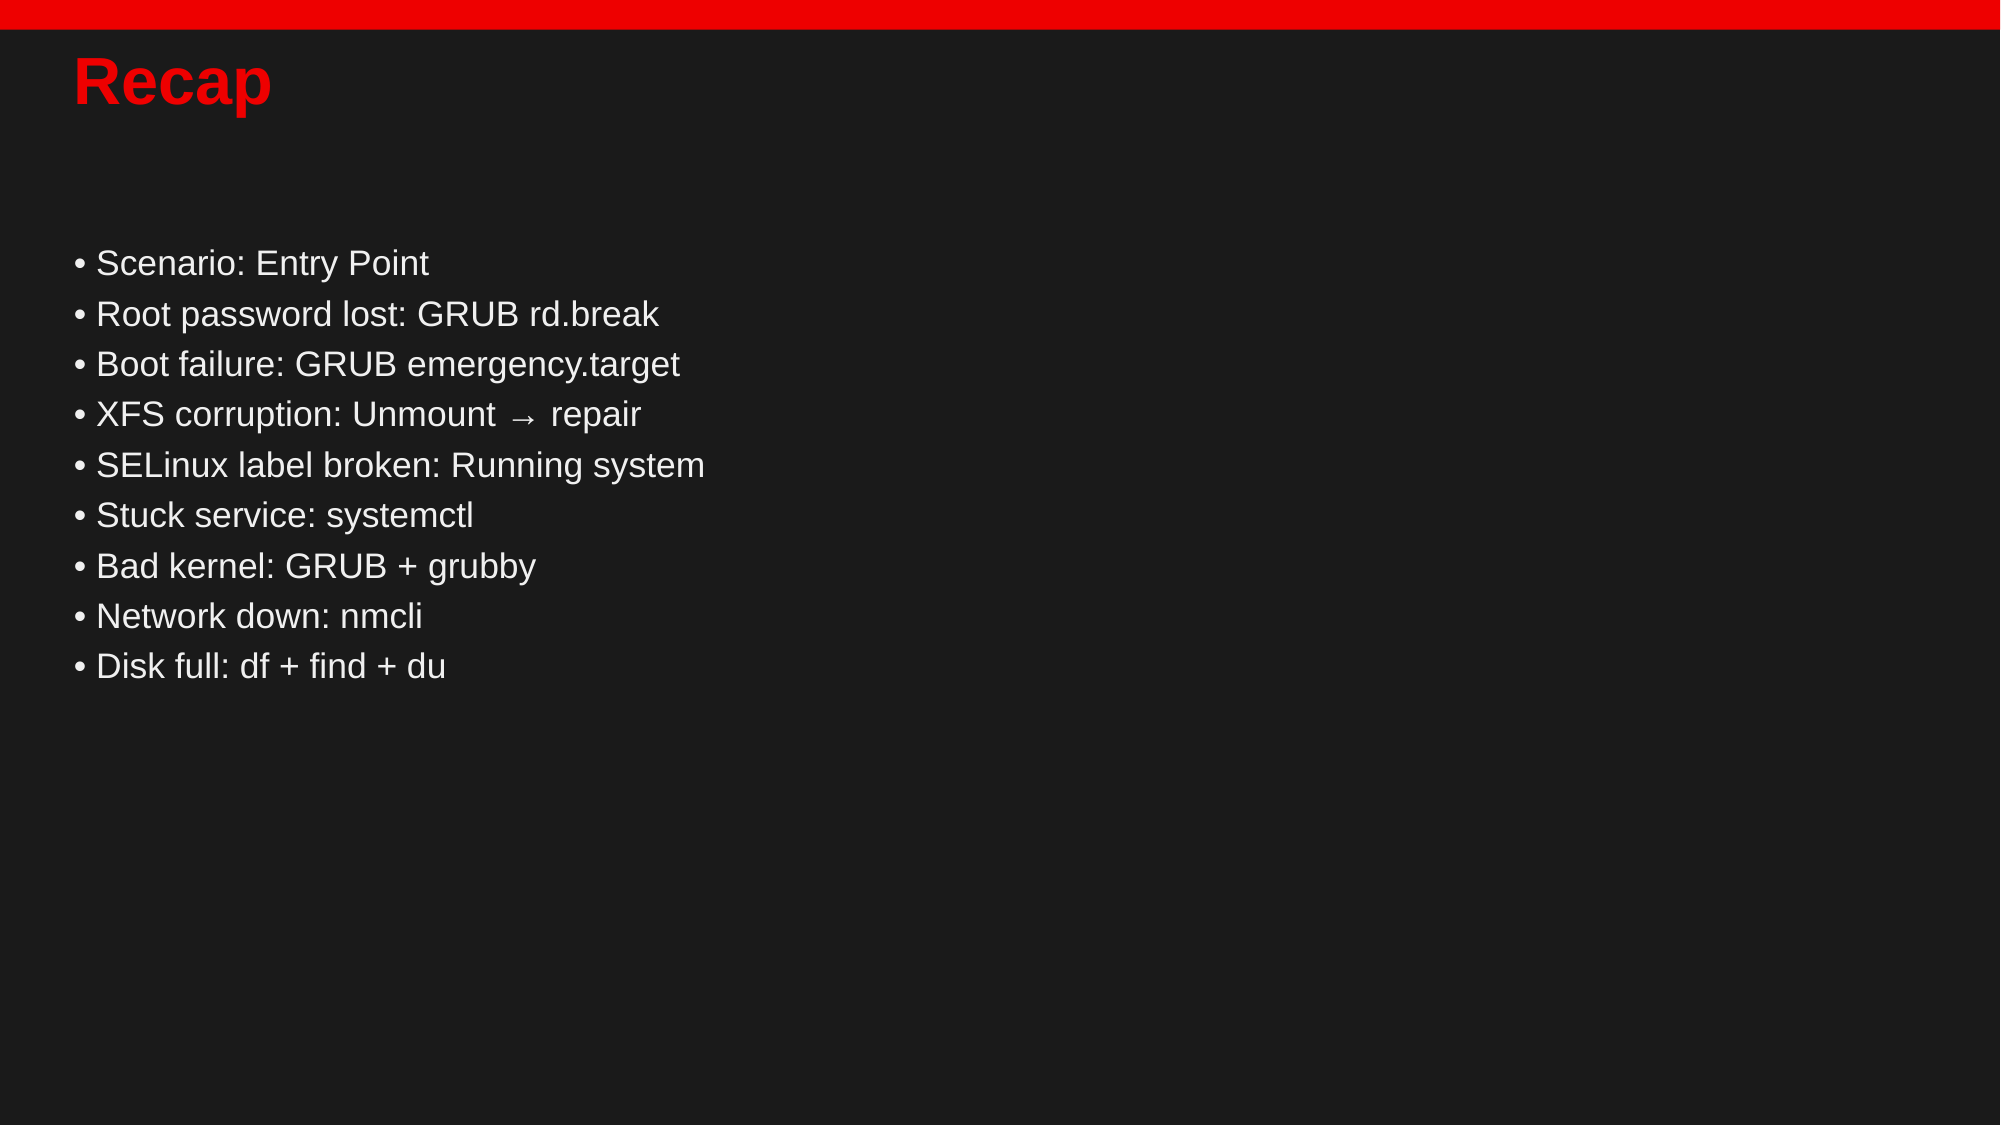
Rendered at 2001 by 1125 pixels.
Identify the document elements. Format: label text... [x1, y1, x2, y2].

text_box [0, 0, 2001, 30]
text_box Recap [59, 36, 1942, 208]
text_box • Scenario: Entry Point • Root password lost: GRUB rd.break • Boot failure: GRUB emergency.target • XFS corruption: Unmount → repair • SELinux label broken: Running system • Stuck service: systemctl • Bad kernel: GRUB + grubby • Network down: nmcli • Disk full: df + find + du [59, 236, 1942, 1037]
